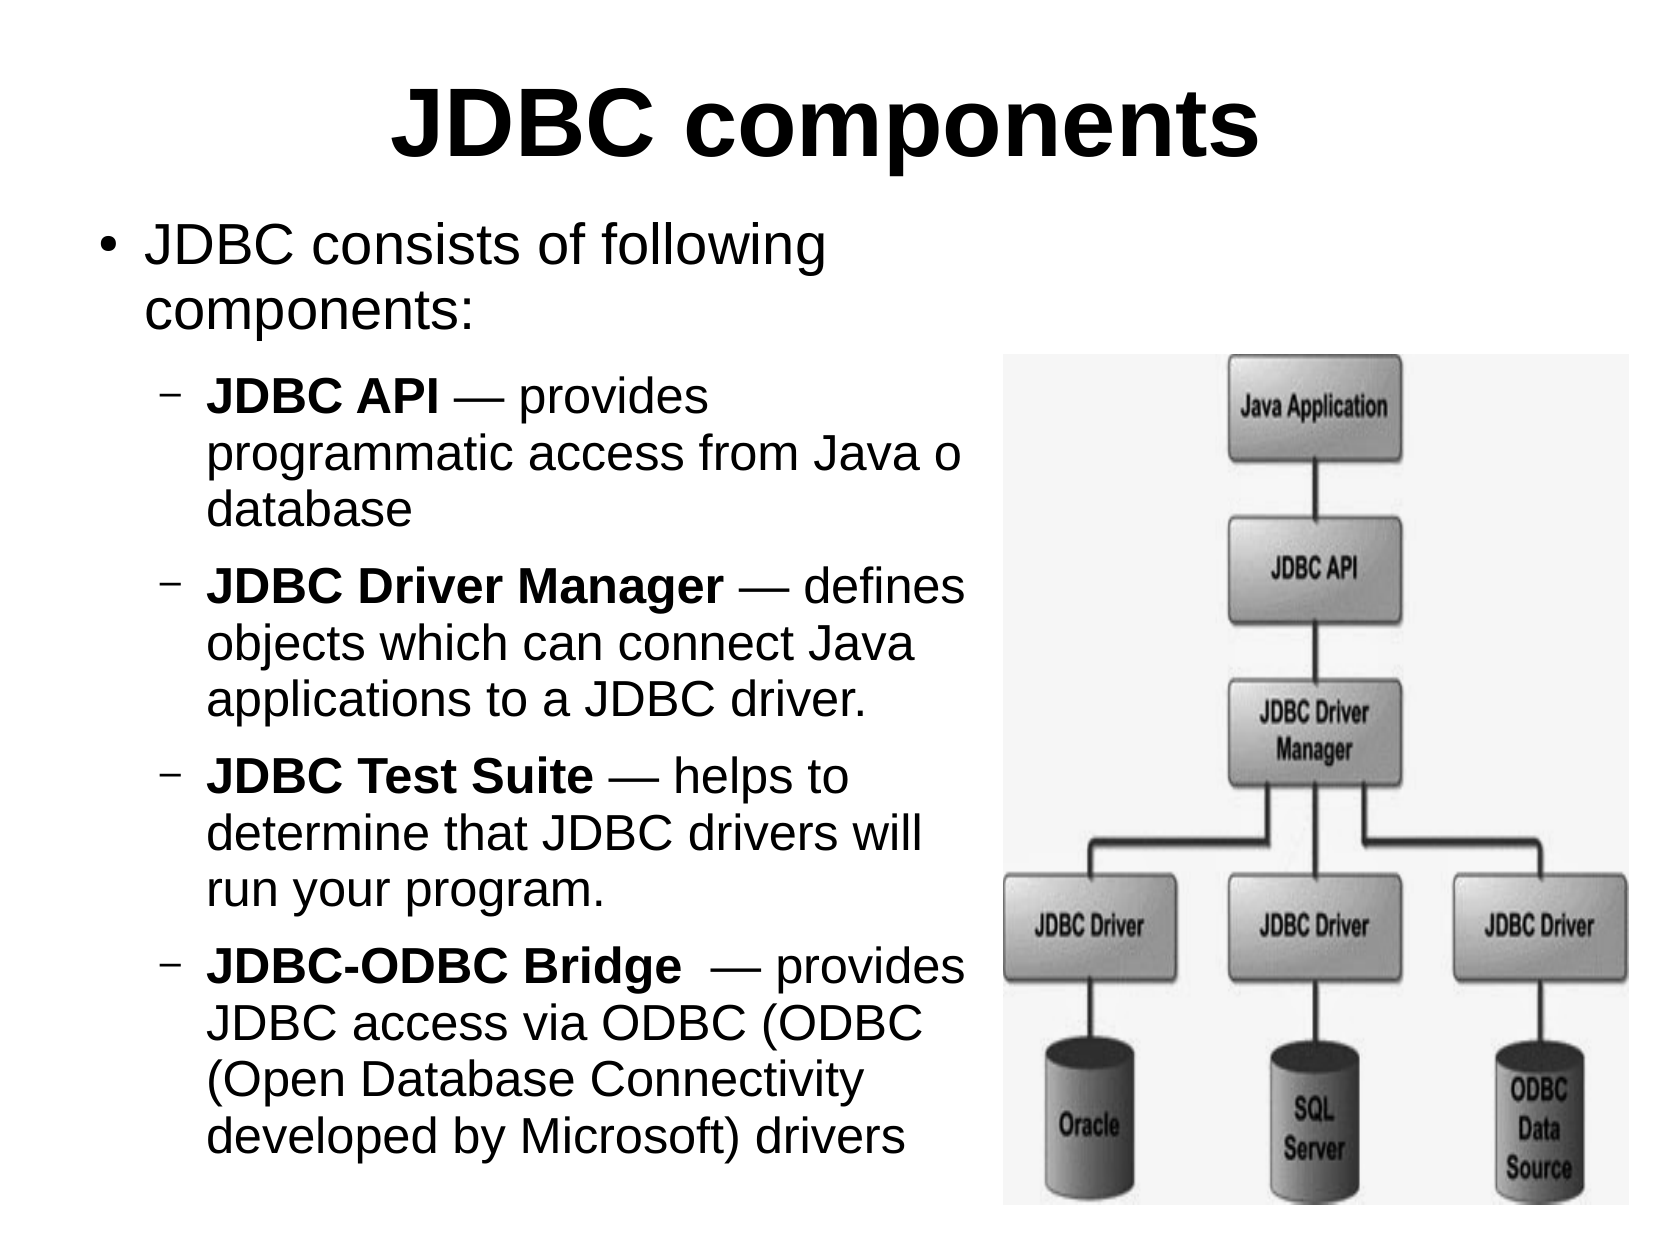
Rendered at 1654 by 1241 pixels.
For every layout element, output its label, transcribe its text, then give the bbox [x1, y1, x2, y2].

picture [1003, 354, 1629, 1205]
title JDBC components [82, 49, 1571, 196]
list JDBC consists of following components: JDBC API — provides programmatic access from Java o database JDBC Driver Manager — defines objects which can connect Java applications to a JDBC driver. JDBC Test Suite — helps to determine that JDBC drivers will run your program. JDBC-ODBC Bridge — provides JDBC access via ODBC (ODBC (Open Database Connectivity developed by Microsoft) drivers [82, 212, 1004, 1182]
